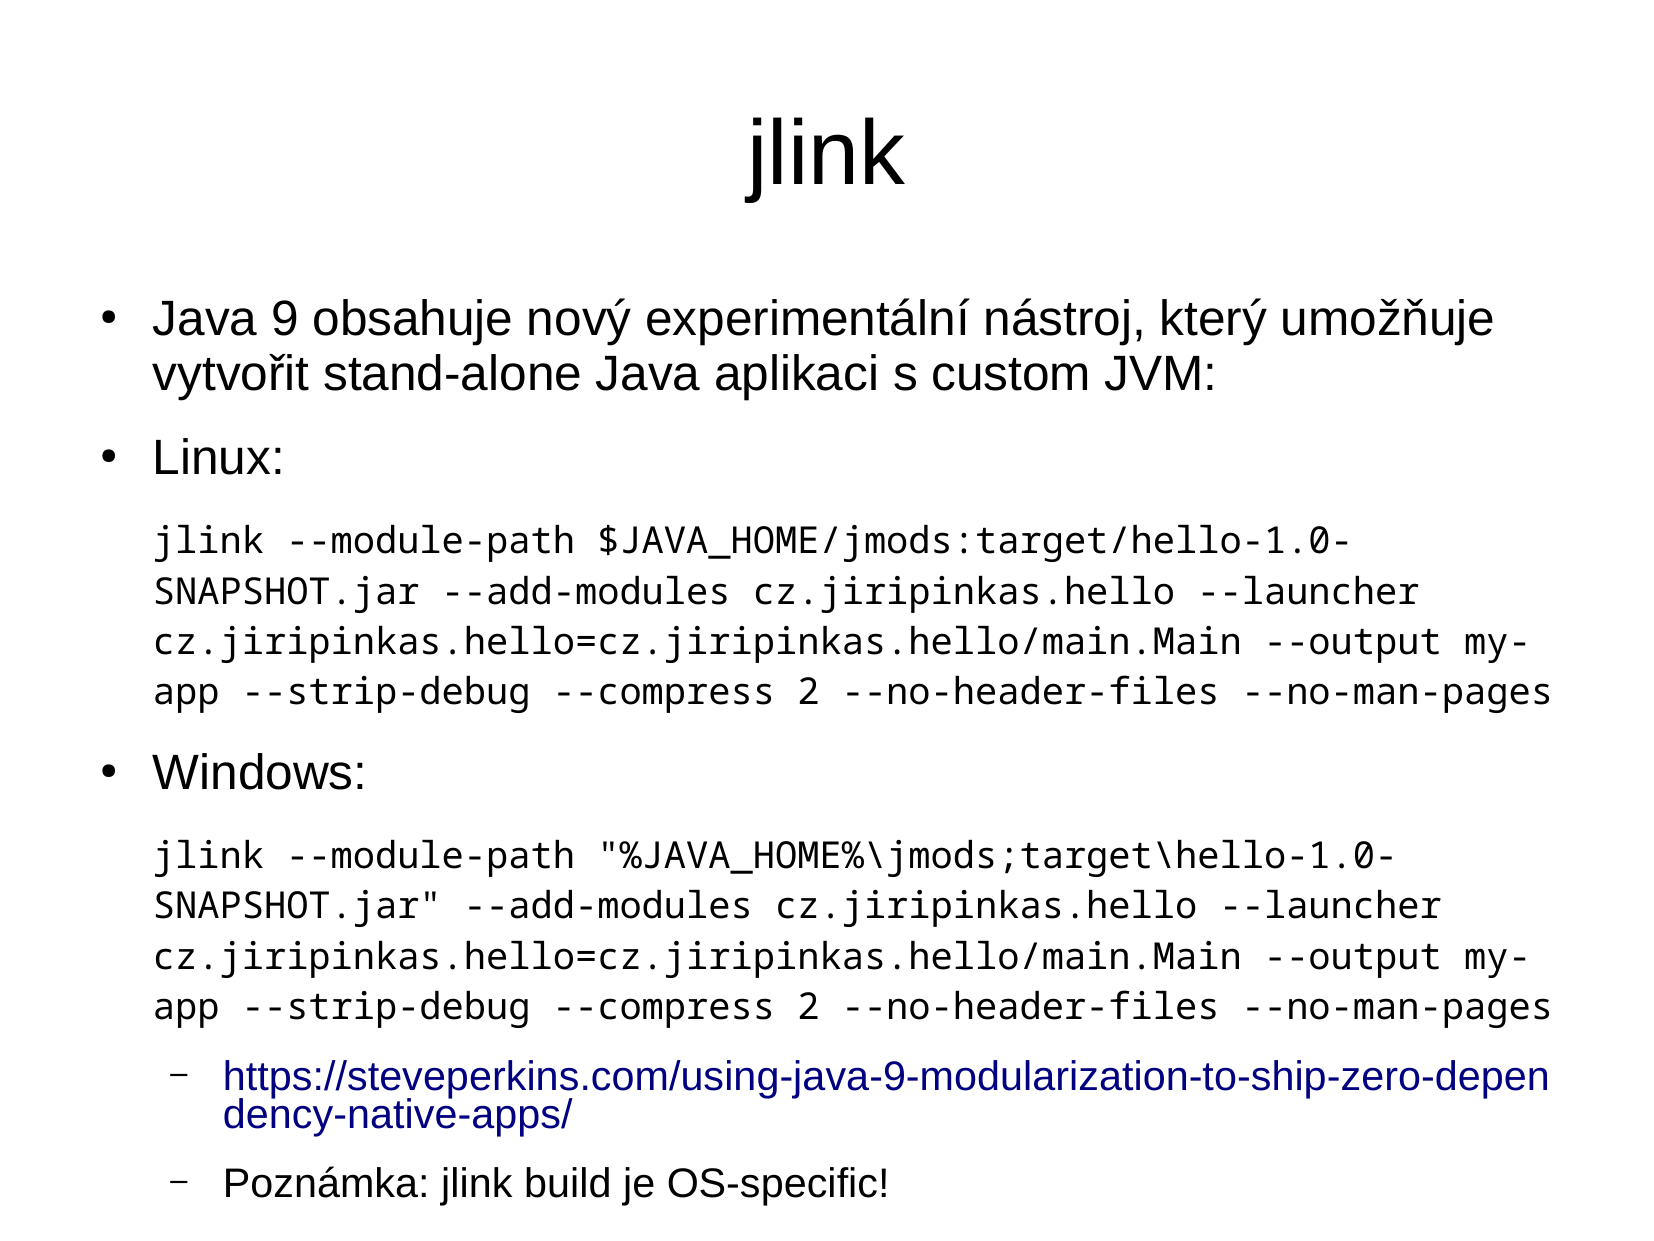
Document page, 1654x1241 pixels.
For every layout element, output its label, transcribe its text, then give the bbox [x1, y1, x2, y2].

title jlink [82, 49, 1571, 257]
list Java 9 obsahuje nový experimentální nástroj, který umožňuje vytvořit stand-alone Java aplikaci s custom JVM: Linux: jlink --module-path $JAVA_HOME/jmods:target/hello-1.0-SNAPSHOT.jar --add-modules cz.jiripinkas.hello --launcher cz.jiripinkas.hello=cz.jiripinkas.hello/main.Main --output my-app --strip-debug --compress 2 --no-header-files --no-man-pages Windows: jlink --module-path "%JAVA_HOME%\jmods;target\hello-1.0-SNAPSHOT.jar" --add-modules cz.jiripinkas.hello --launcher cz.jiripinkas.hello=cz.jiripinkas.hello/main.Main --output my-app --strip-debug --compress 2 --no-header-files --no-man-pages https://steveperkins.com/using-java-9-modularization-to-ship-zero-dependency-native-apps/ Poznámka: jlink build je OS-specific! [82, 290, 1571, 1217]
